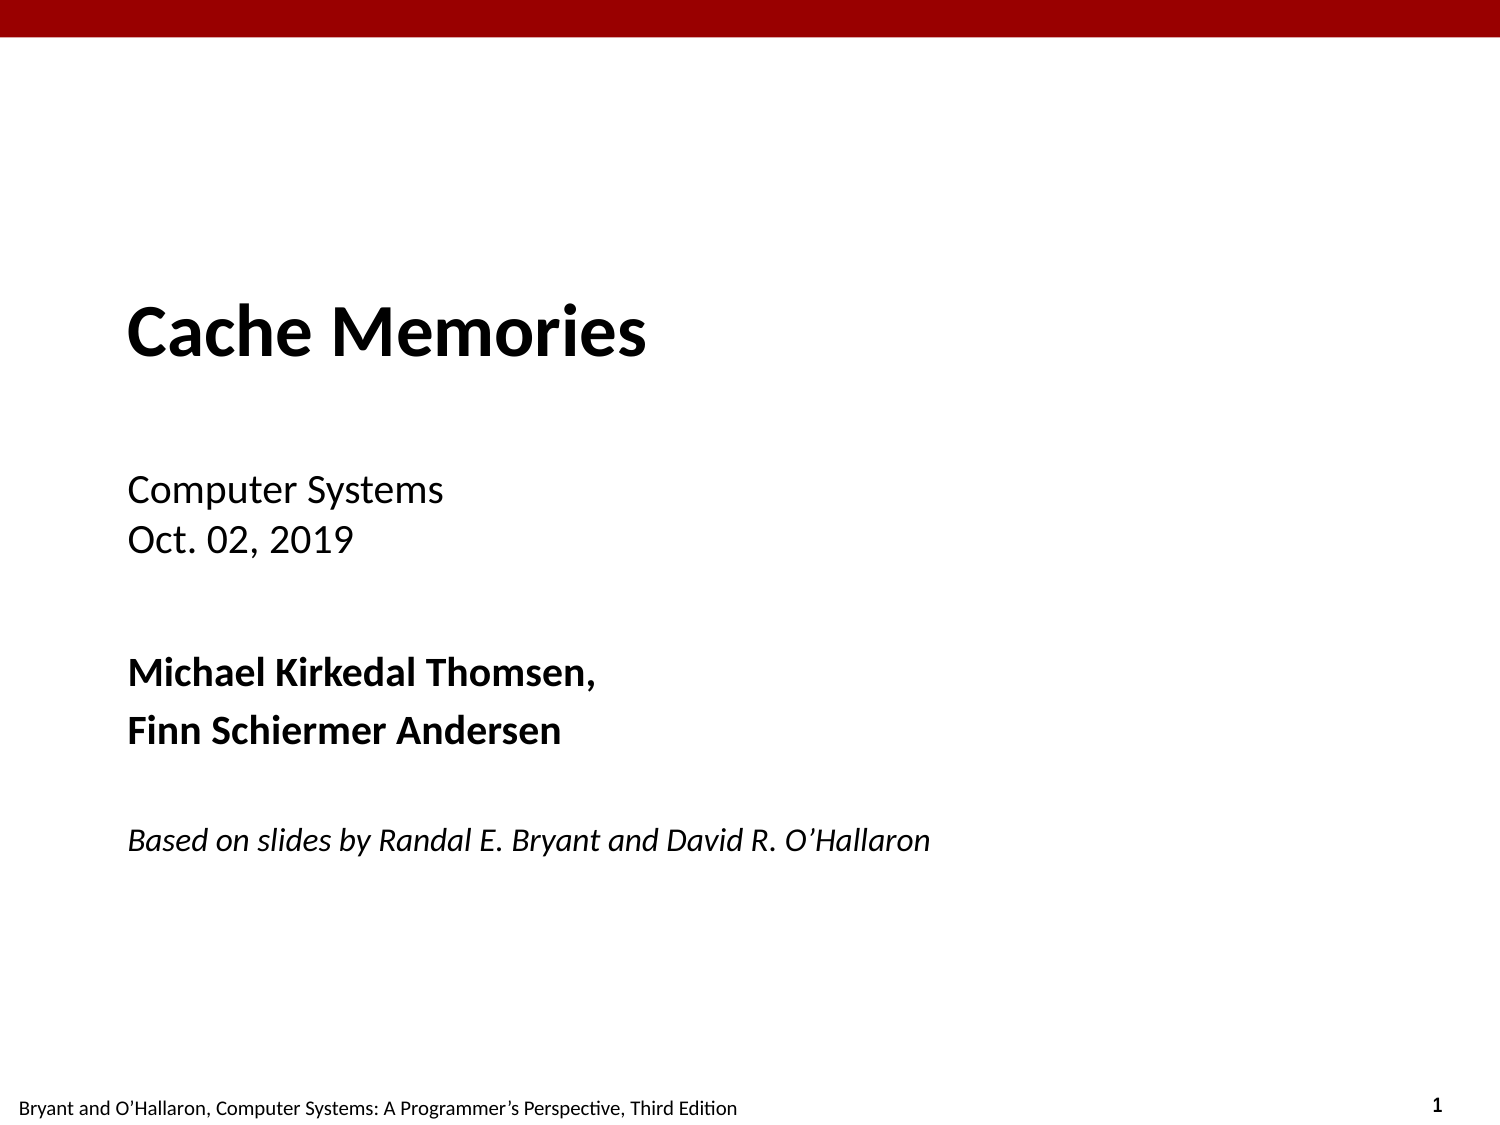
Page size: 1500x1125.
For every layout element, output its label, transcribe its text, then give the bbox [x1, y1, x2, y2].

title Cache Memories Computer Systems Oct. 02, 2019 [112, 280, 1388, 563]
subtitle Michael Kirkedal Thomsen, Finn Schiermer Andersen Based on slides by Randal E. Bryant and David R. O’Hallaron [112, 637, 1373, 925]
